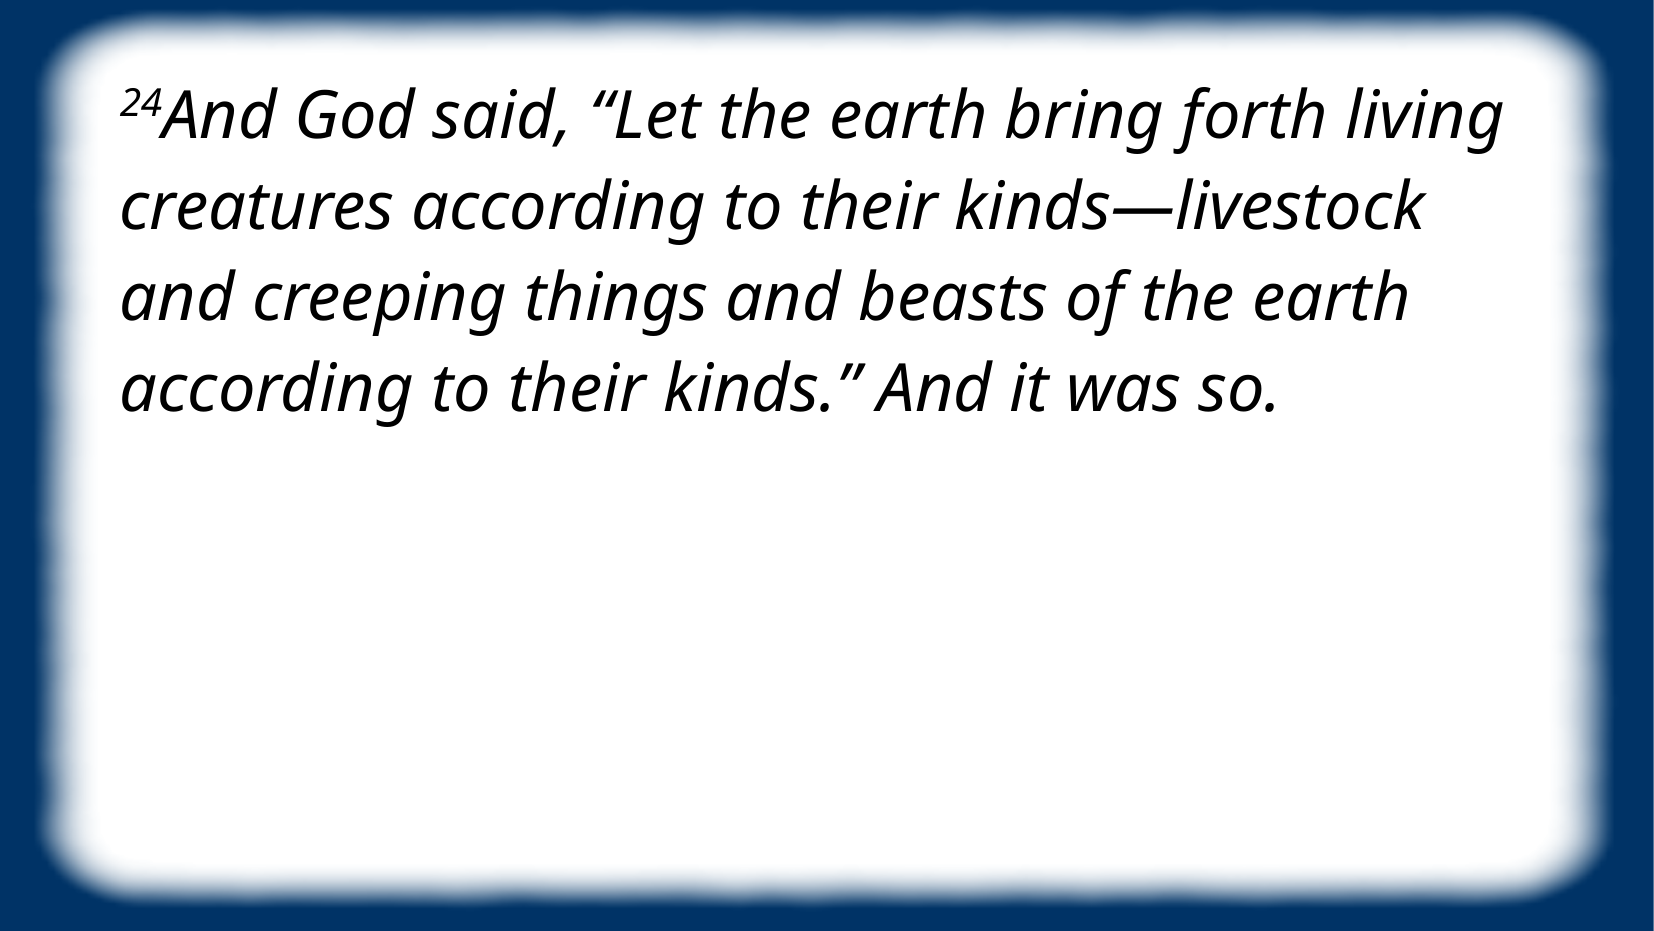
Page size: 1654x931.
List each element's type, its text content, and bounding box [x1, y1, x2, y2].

text_box 24And God said, “Let the earth bring forth living creatures according to their kinds—livestock and creeping things and beasts of the earth according to their kinds.” And it was so. [105, 60, 1546, 430]
picture [0, 0, 1654, 931]
